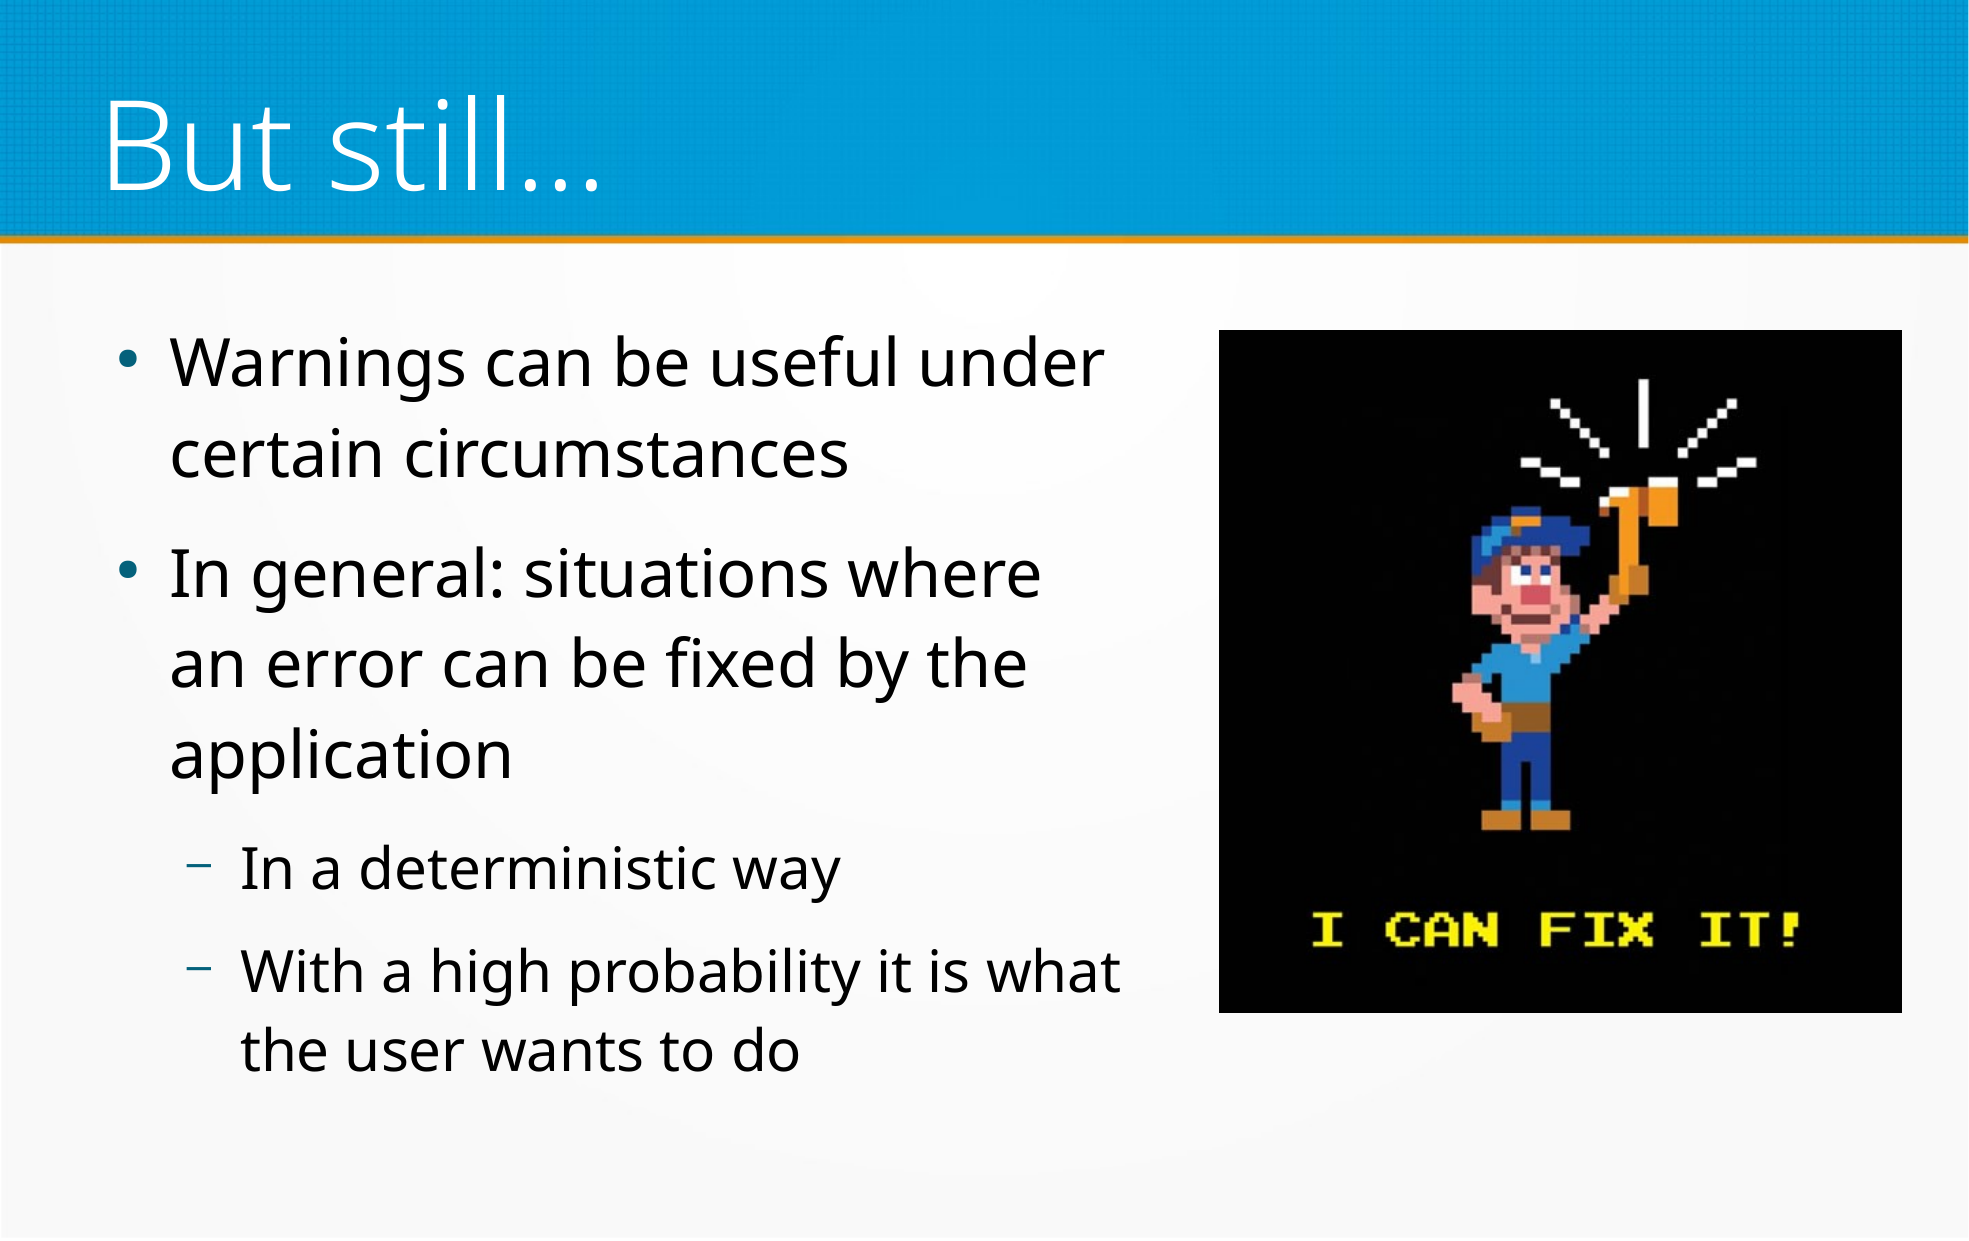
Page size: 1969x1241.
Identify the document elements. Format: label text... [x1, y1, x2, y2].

title But still... [98, 19, 1870, 227]
picture [0, 233, 1969, 1241]
list Warnings can be useful under certain circumstances In general: situations where an error can be fixed by the application In a deterministic way With a high probability it is what the user wants to do [98, 315, 1134, 1099]
